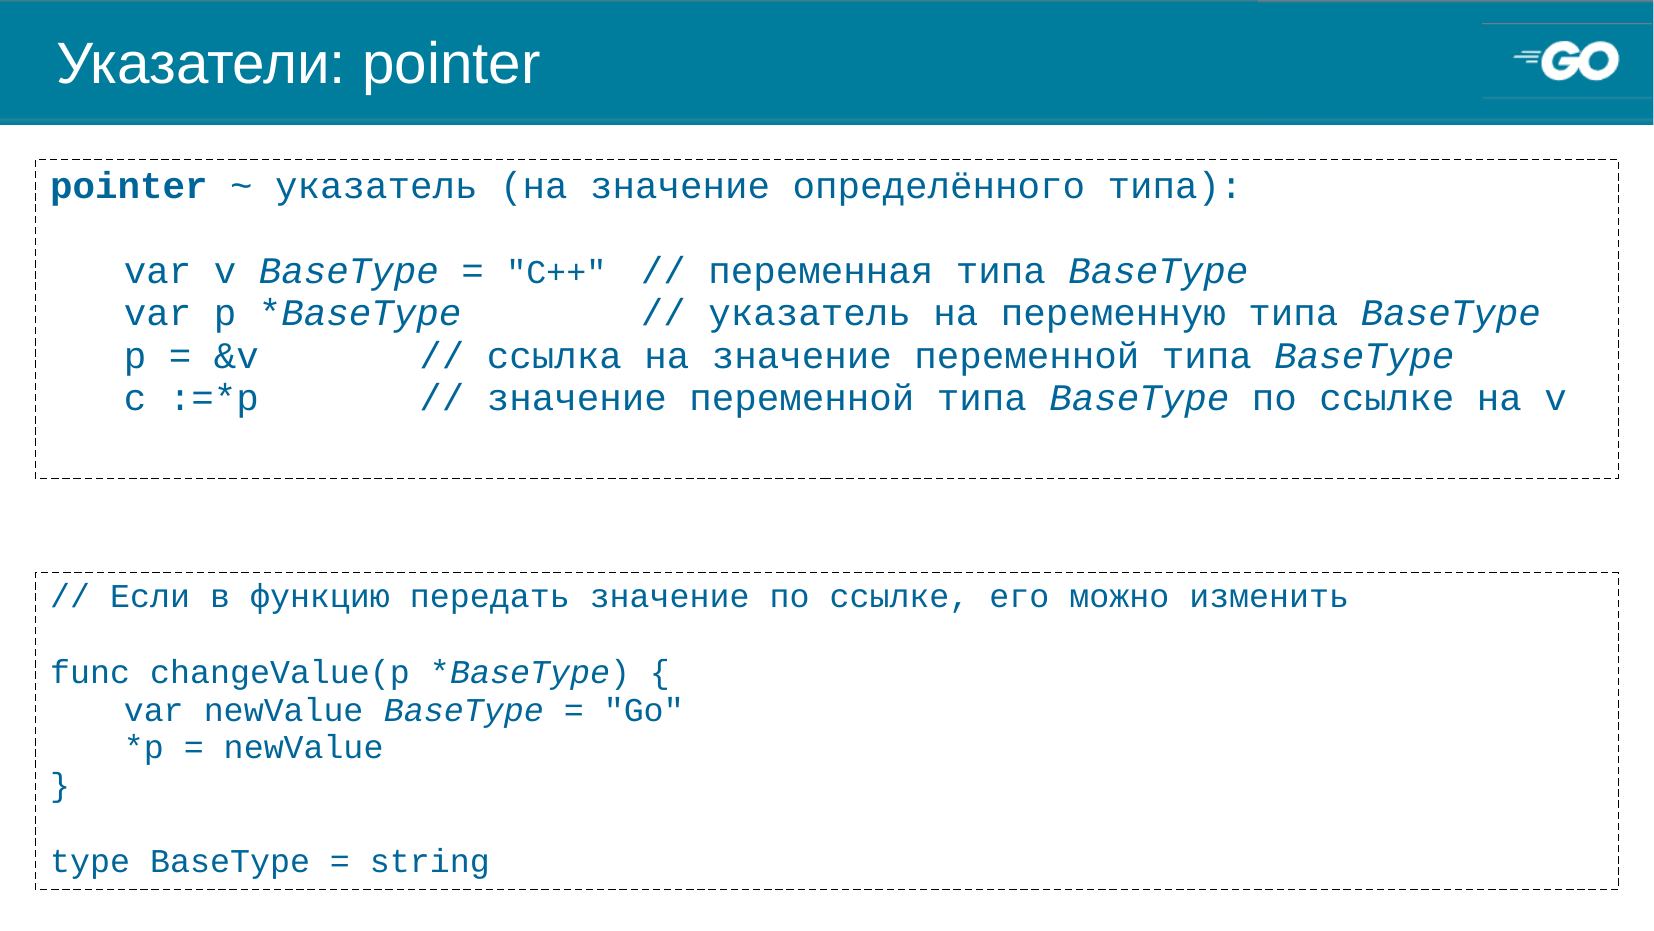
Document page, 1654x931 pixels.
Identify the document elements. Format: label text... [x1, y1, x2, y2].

text_box pointer ~ указатель (на значение определённого типа): var v BaseType = "C++" // переменная типа BaseType var p *BaseType // указатель на переменную типа BaseType p = &v // ссылка на значение переменной типа BaseType c :=*p // значение переменной типа BaseType по ссылке на v [35, 159, 1619, 479]
text_box // Если в функцию передать значение по ссылке, его можно изменить func changeValue(p *BaseType) { var newValue BaseType = "Go" *p = newValue } type BaseType = string [35, 572, 1619, 890]
picture [1542, 41, 1619, 81]
text_box Указатели: pointer [41, 23, 1495, 104]
